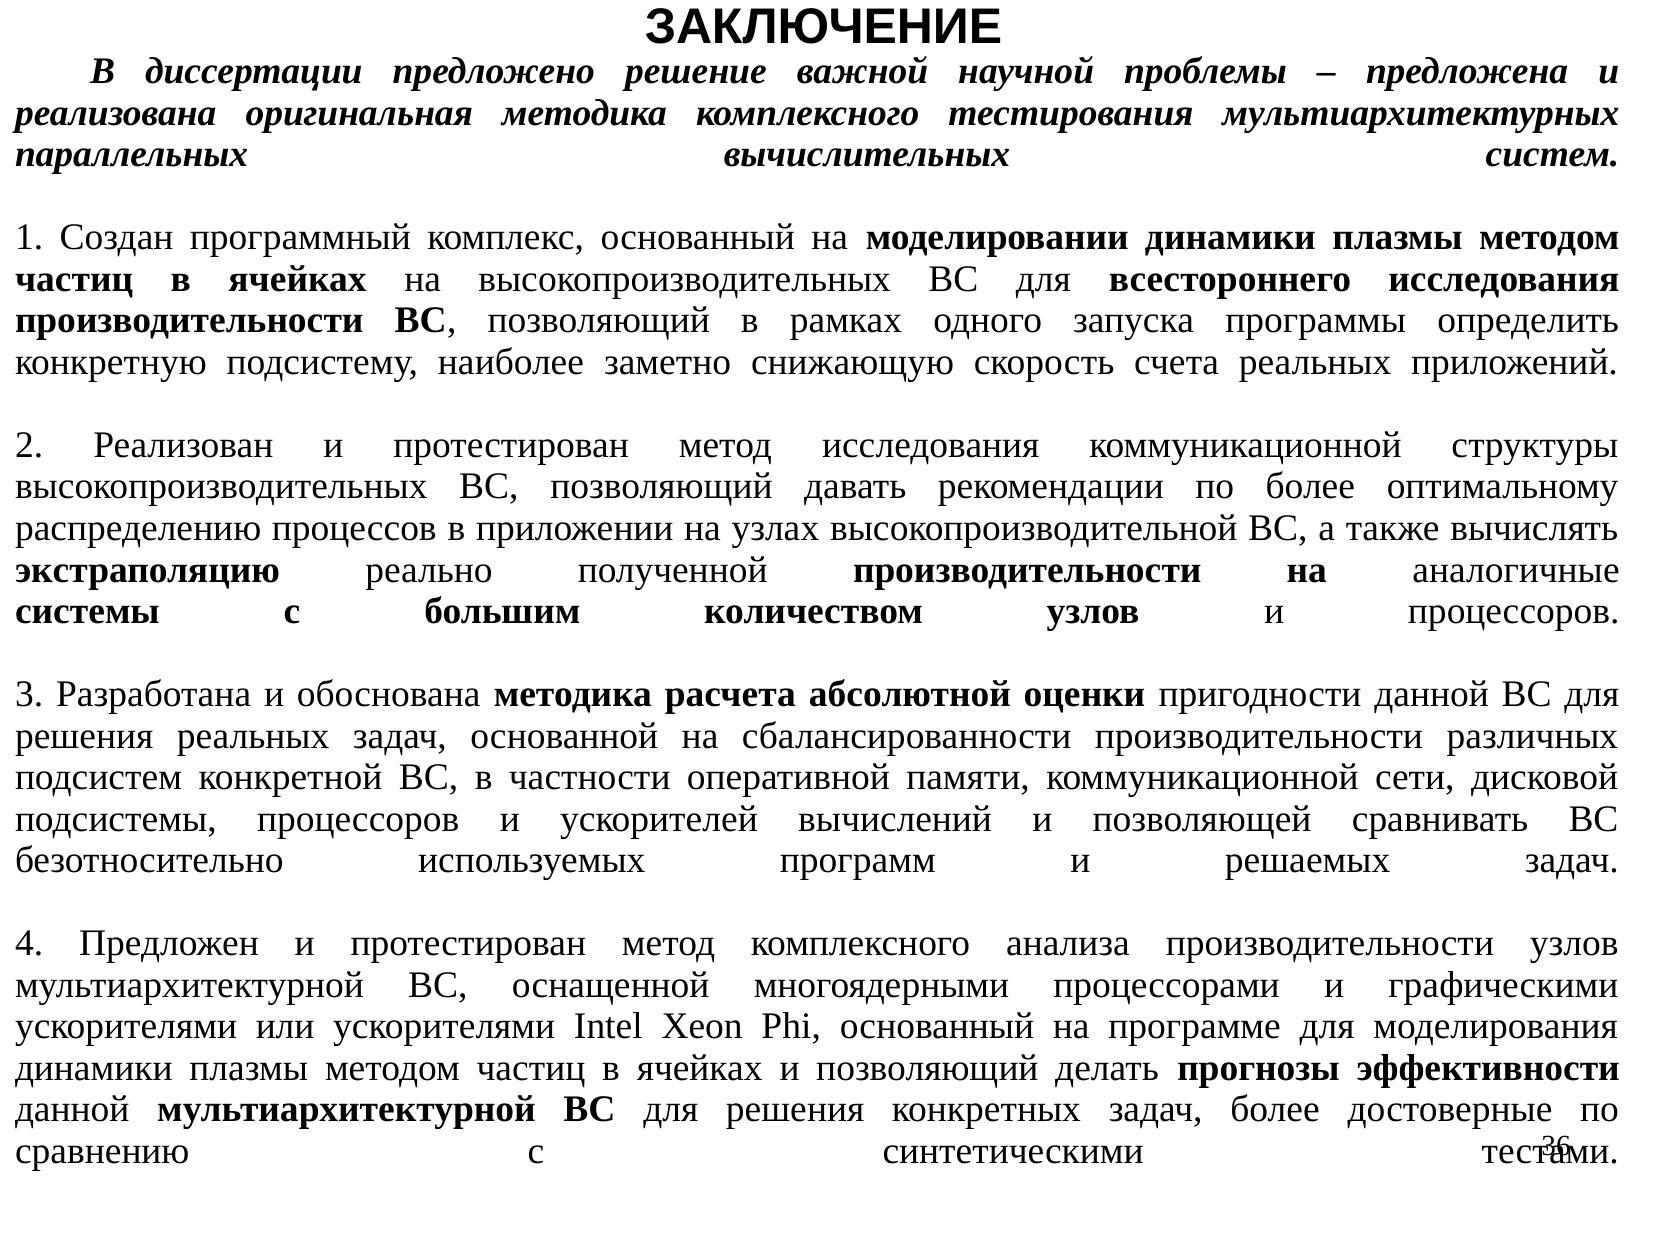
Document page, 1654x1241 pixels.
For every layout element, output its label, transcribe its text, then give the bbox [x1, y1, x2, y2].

title В диссертации предложено решение важной научной проблемы – предложена и реализована оригинальная методика комплексного тестирования мультиархитектурных параллельных вычислительных систем. 1. Создан программный комплекс, основанный на моделировании динамики плазмы методом частиц в ячейках на высокопроизводительных ВС для всестороннего исследования производительности ВС, позволяющий в рамках одного запуска программы определить конкретную подсистему, наиболее заметно снижающую скорость счета реальных приложений. 2. Реализован и протестирован метод исследования коммуникационной структуры высокопроизводительных ВС, позволяющий давать рекомендации по более оптимальному распределению процессов в приложении на узлах высокопроизводительной ВС, а также вычислять экcтраполяцию реально полученной производительности на аналогичные системы с большим количеством узлов и процессоров. 3. Разработана и обоснована методика расчета абсолютной оценки пригодности данной ВС для решения реальных задач, основанной на сбалансированности производительности различных подсистем конкретной ВС, в частности оперативной памяти, коммуникационной сети, дисковой подсистемы, процессоров и ускорителей вычислений и позволяющей сравнивать ВС безотносительно используемых программ и решаемых задач. 4. Предложен и протестирован метод комплексного анализа производительности узлов мультиархитектурной ВС, оснащенной многоядерными процессорами и графическими ускорителями или ускорителями Intel Xeon Phi, основанный на программе для моделирования динамики плазмы методом частиц в ячейках и позволяющий делать прогнозы эффективности данной мультиархитектурной ВС для решения конкретных задач, более достоверные по сравнению с синтетическими тестами. [15, 50, 1621, 1241]
text_box ЗАКЛЮЧЕНИЕ [630, 0, 1018, 63]
